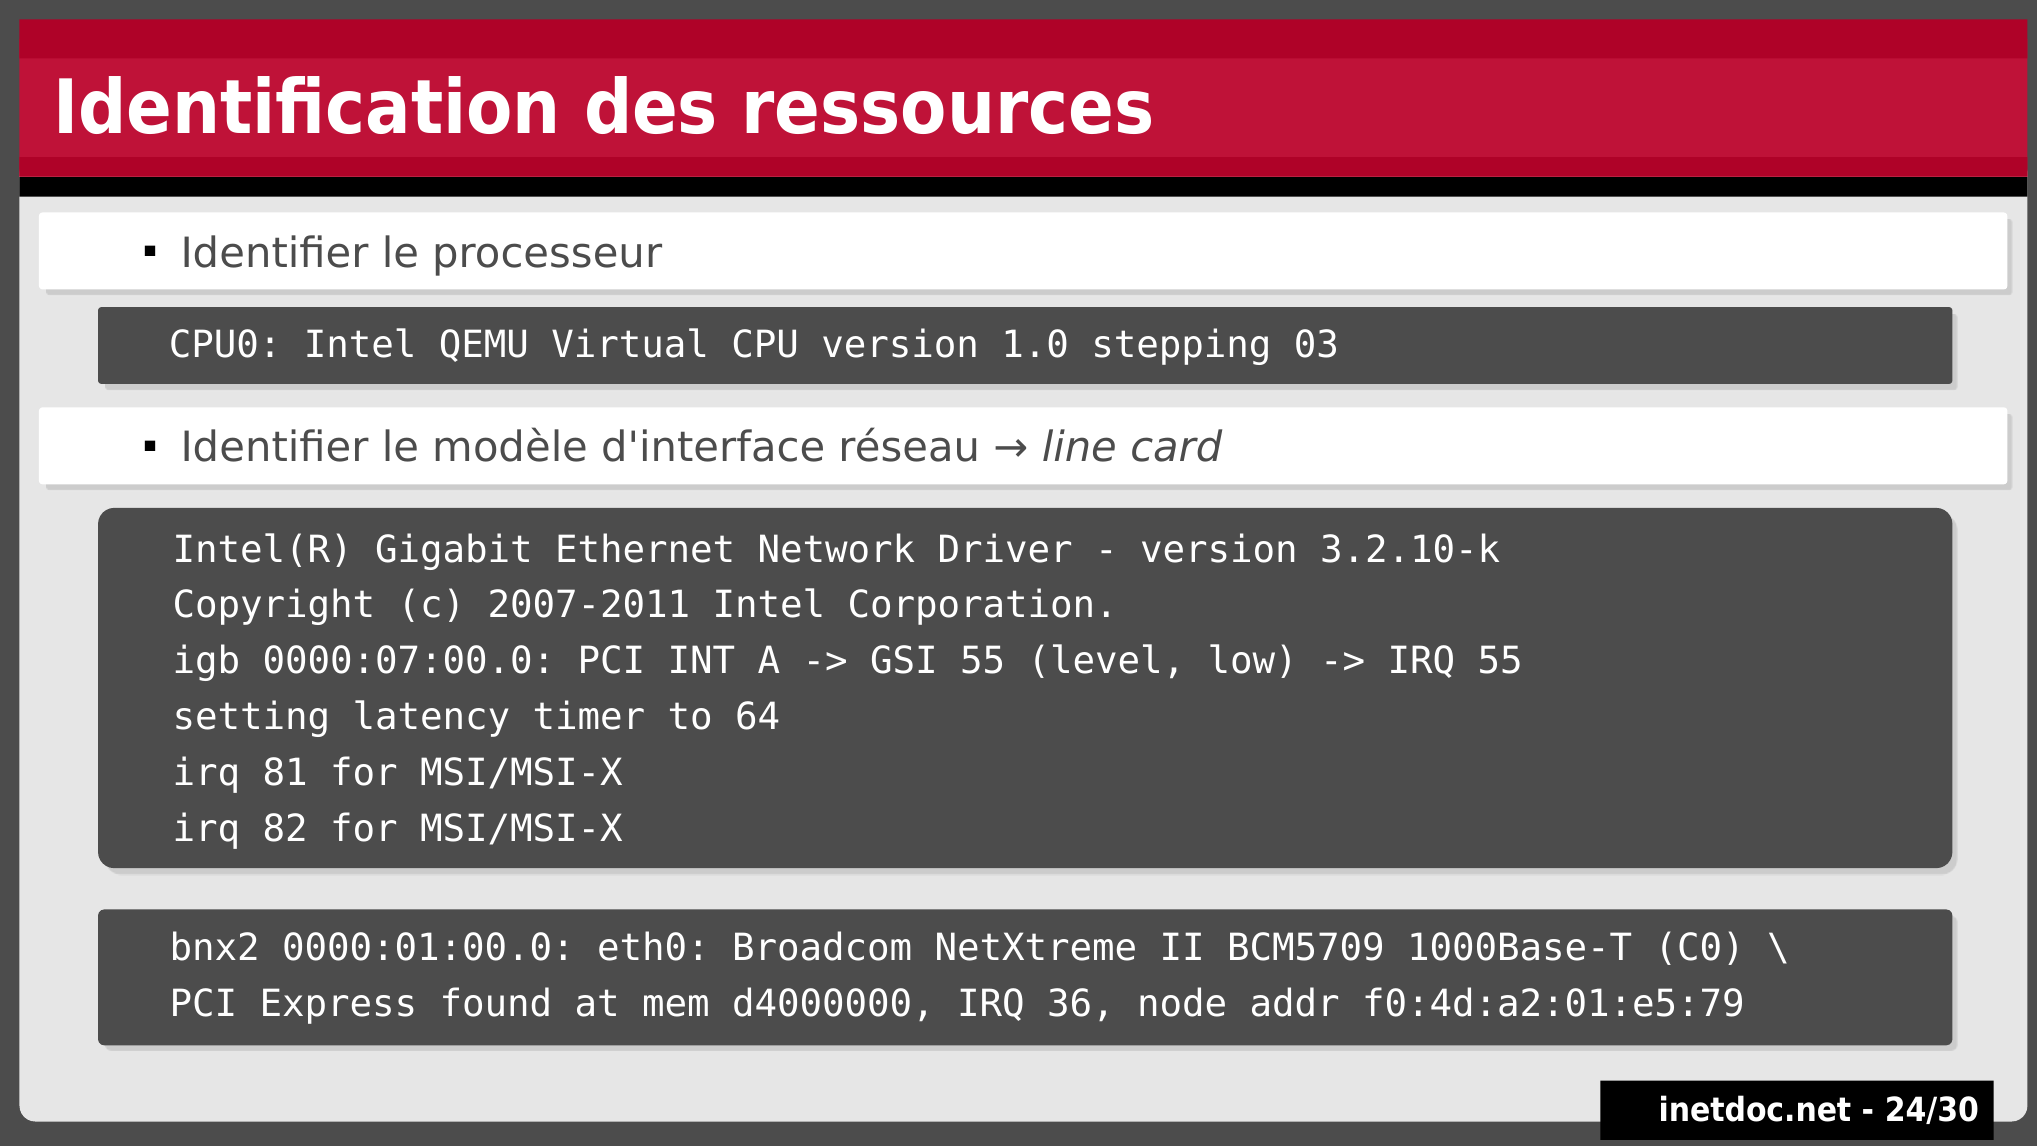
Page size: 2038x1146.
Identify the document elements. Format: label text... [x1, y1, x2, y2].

text_box Intel(R) Gigabit Ethernet Network Driver - version 3.2.10-k Copyright (c) 2007-2011 Intel Corporation. igb 0000:07:00.0: PCI INT A -> GSI 55 (level, low) -> IRQ 55 setting latency timer to 64 irq 81 for MSI/MSI-X irq 82 for MSI/MSI-X [98, 507, 1953, 869]
text_box CPU0: Intel QEMU Virtual CPU version 1.0 stepping 03 [98, 307, 1953, 384]
text_box [19, 19, 2028, 59]
text_box Identifier le modèle d'interface réseau → line card [38, 407, 2008, 485]
text_box Identification des ressources [19, 59, 2028, 157]
text_box Identifier le processeur [38, 212, 2008, 290]
text_box [19, 157, 2028, 1122]
text_box bnx2 0000:01:00.0: eth0: Broadcom NetXtreme II BCM5709 1000Base-T (C0) \ PCI Express found at mem d4000000, IRQ 36, node addr f0:4d:a2:01:e5:79 [98, 909, 1953, 1046]
text_box inetdoc.net - <numéro>/30 [1600, 1080, 1994, 1140]
